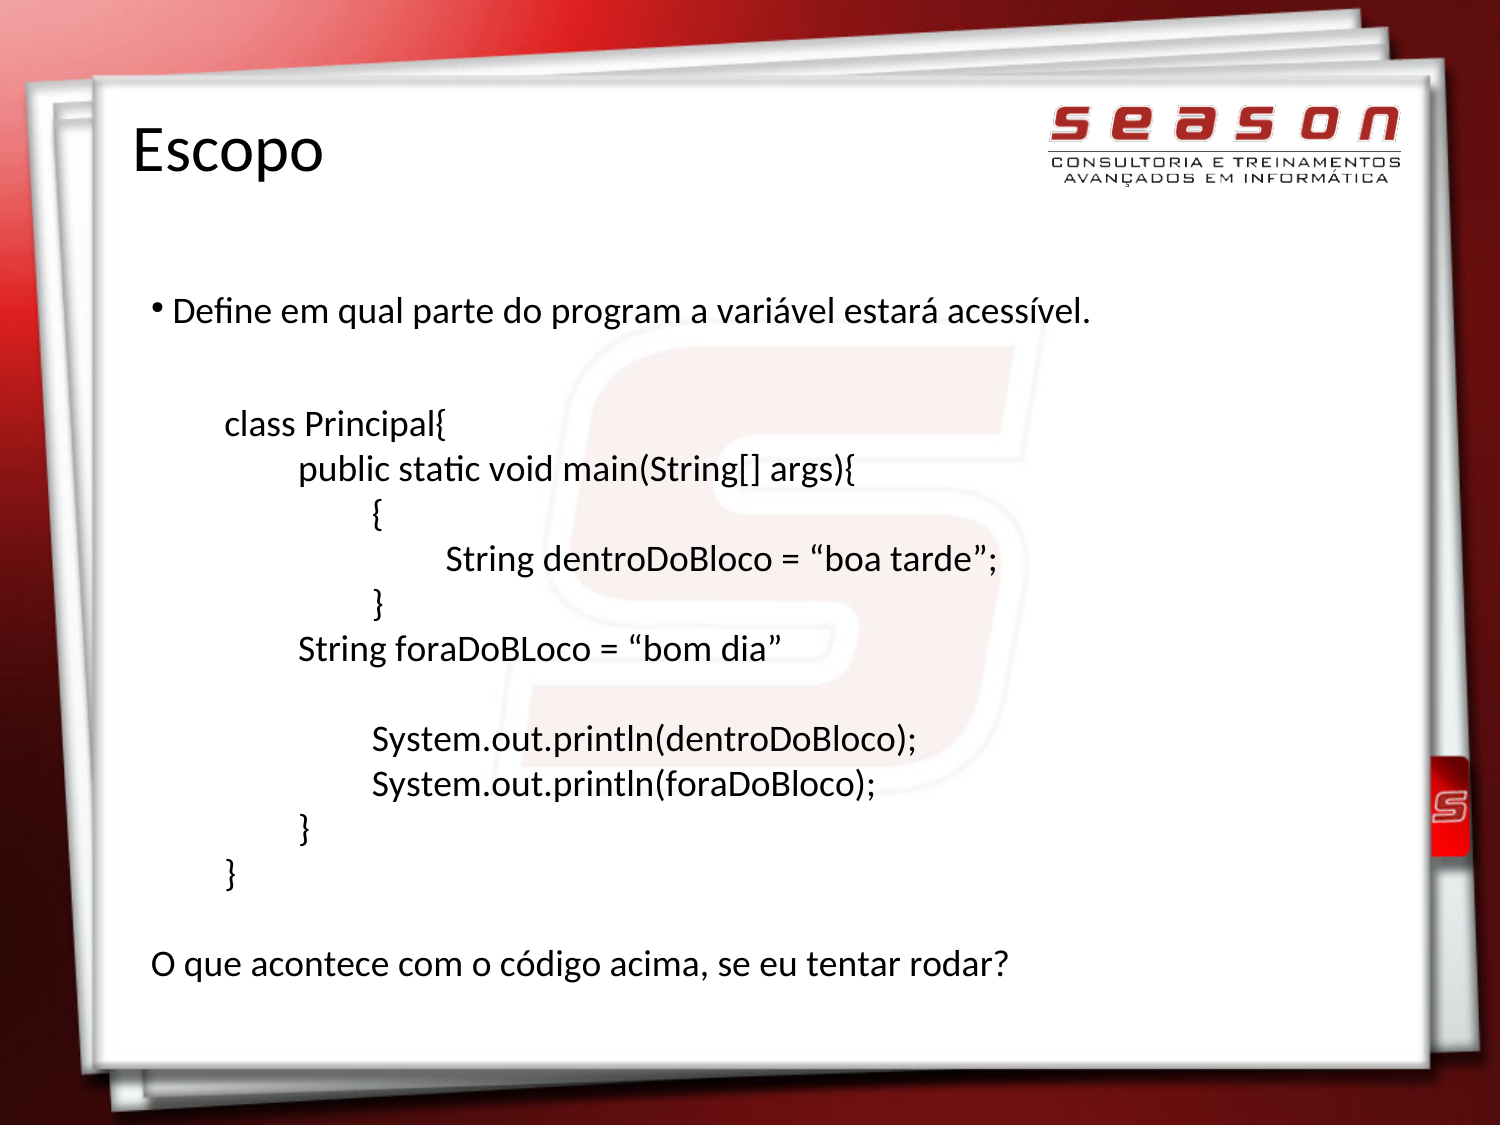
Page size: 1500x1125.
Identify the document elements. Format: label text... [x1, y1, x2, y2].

picture [0, 0, 1500, 1125]
title Escopo [118, 33, 1394, 257]
text_box Define em qual parte do program a variável estará acessível. class Principal{ public static void main(String[] args){ { String dentroDoBloco = “boa tarde”; } String foraDoBLoco = “bom dia” System.out.println(dentroDoBloco); System.out.println(foraDoBloco); } } O que acontece com o código acima, se eu tentar rodar? [136, 256, 1382, 992]
